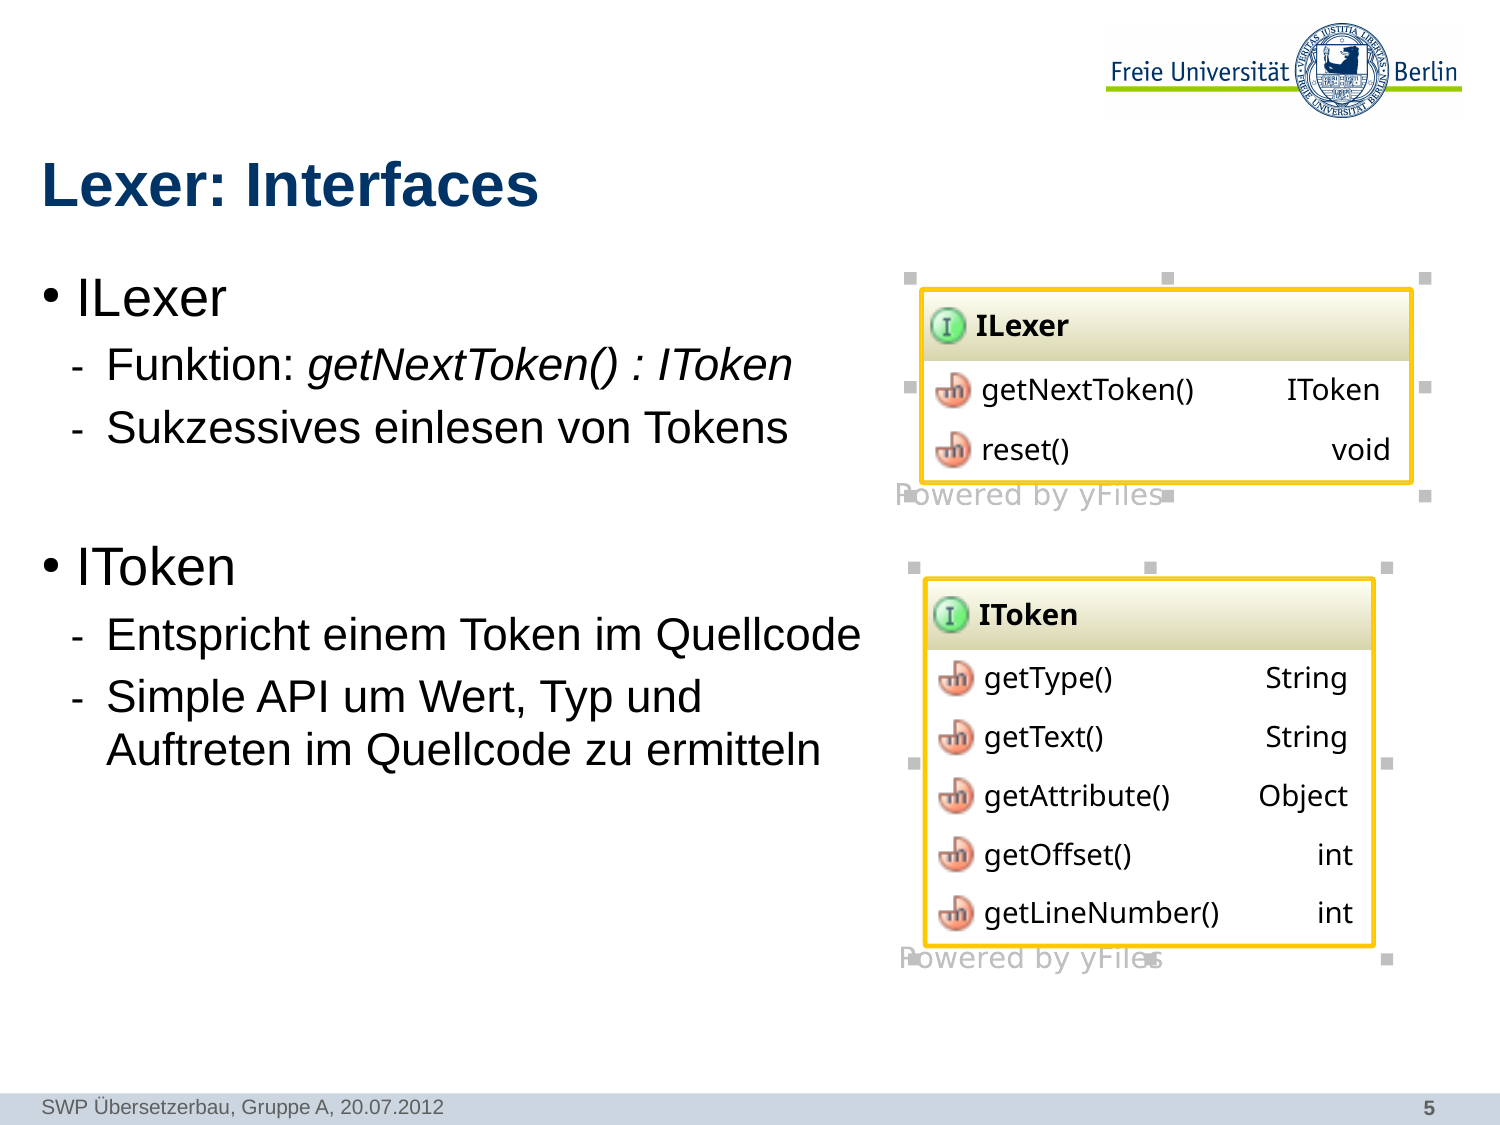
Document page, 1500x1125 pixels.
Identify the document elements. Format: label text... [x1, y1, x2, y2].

title Lexer: Interfaces [41, 149, 1460, 221]
picture [1106, 23, 1462, 118]
list ILexer Funktion: getNextToken() : IToken Sukzessives einlesen von Tokens IToken Entspricht einem Token im Quellcode Simple API um Wert, Typ und Auftreten im Quellcode zu ermitteln [41, 265, 872, 919]
picture [868, 236, 1465, 999]
